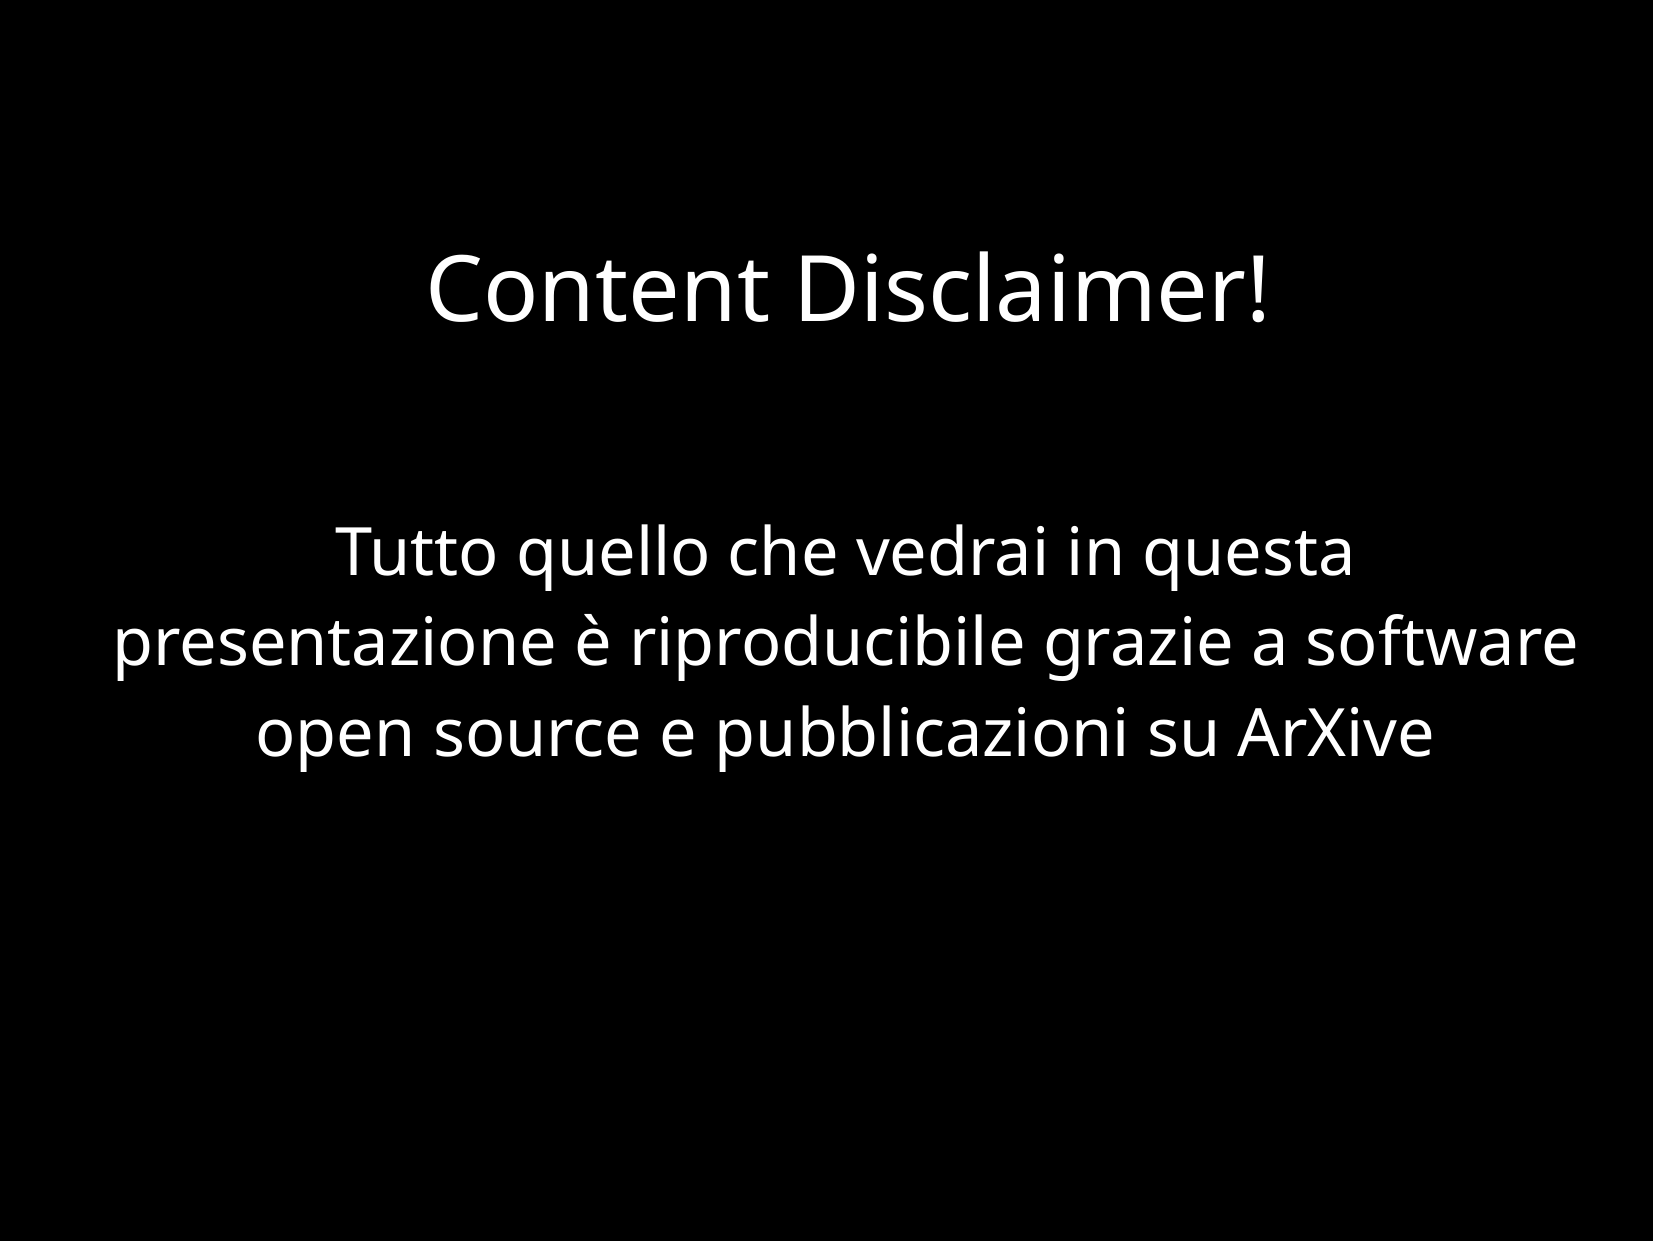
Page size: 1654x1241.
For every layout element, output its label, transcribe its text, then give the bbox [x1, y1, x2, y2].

title Content Disclaimer! [105, 182, 1593, 391]
subtitle Tutto quello che vedrai in questa presentazione è riproducibile grazie a software open source e pubblicazioni su ArXive [75, 345, 1583, 935]
